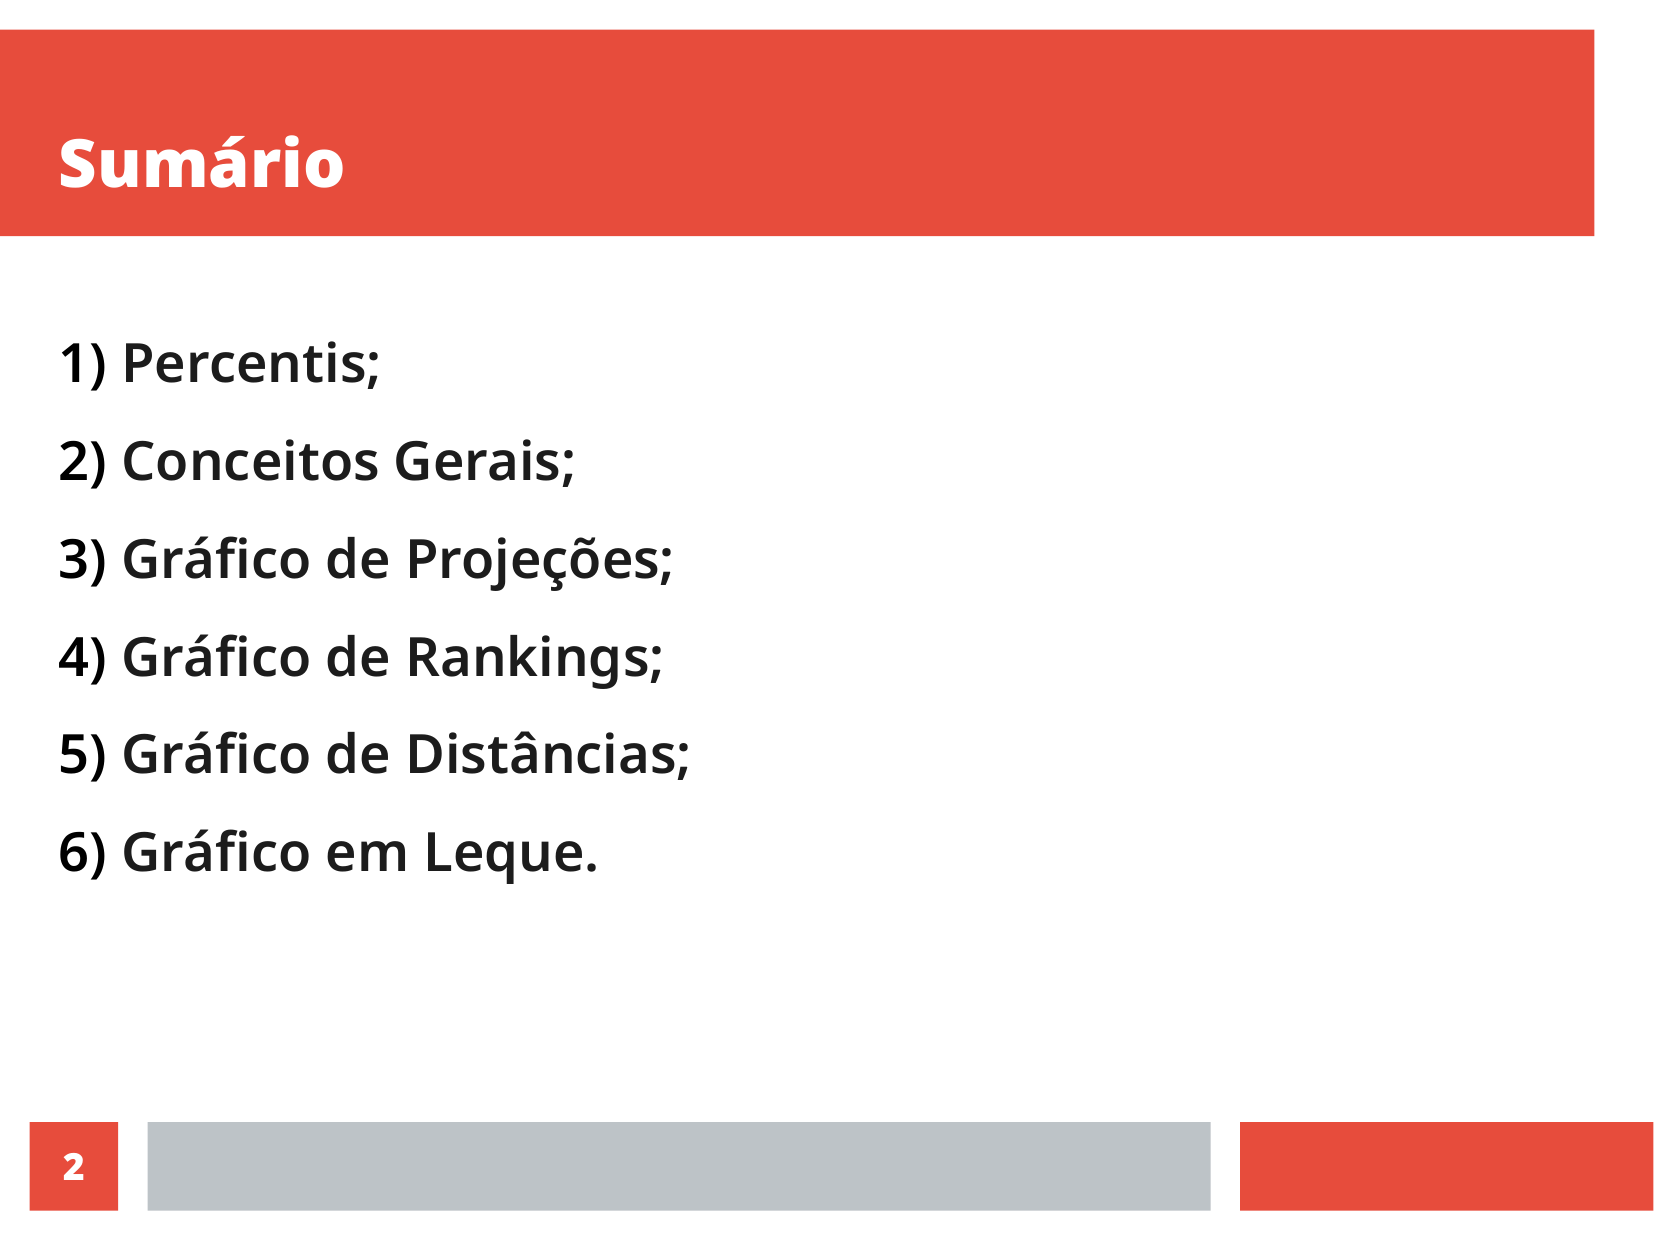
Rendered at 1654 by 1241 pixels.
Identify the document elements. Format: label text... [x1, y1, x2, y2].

list Percentis; Conceitos Gerais; Gráfico de Projeções; Gráfico de Rankings; Gráfico de Distâncias; Gráfico em Leque. [59, 324, 1565, 1093]
title Sumário [59, 59, 1595, 207]
